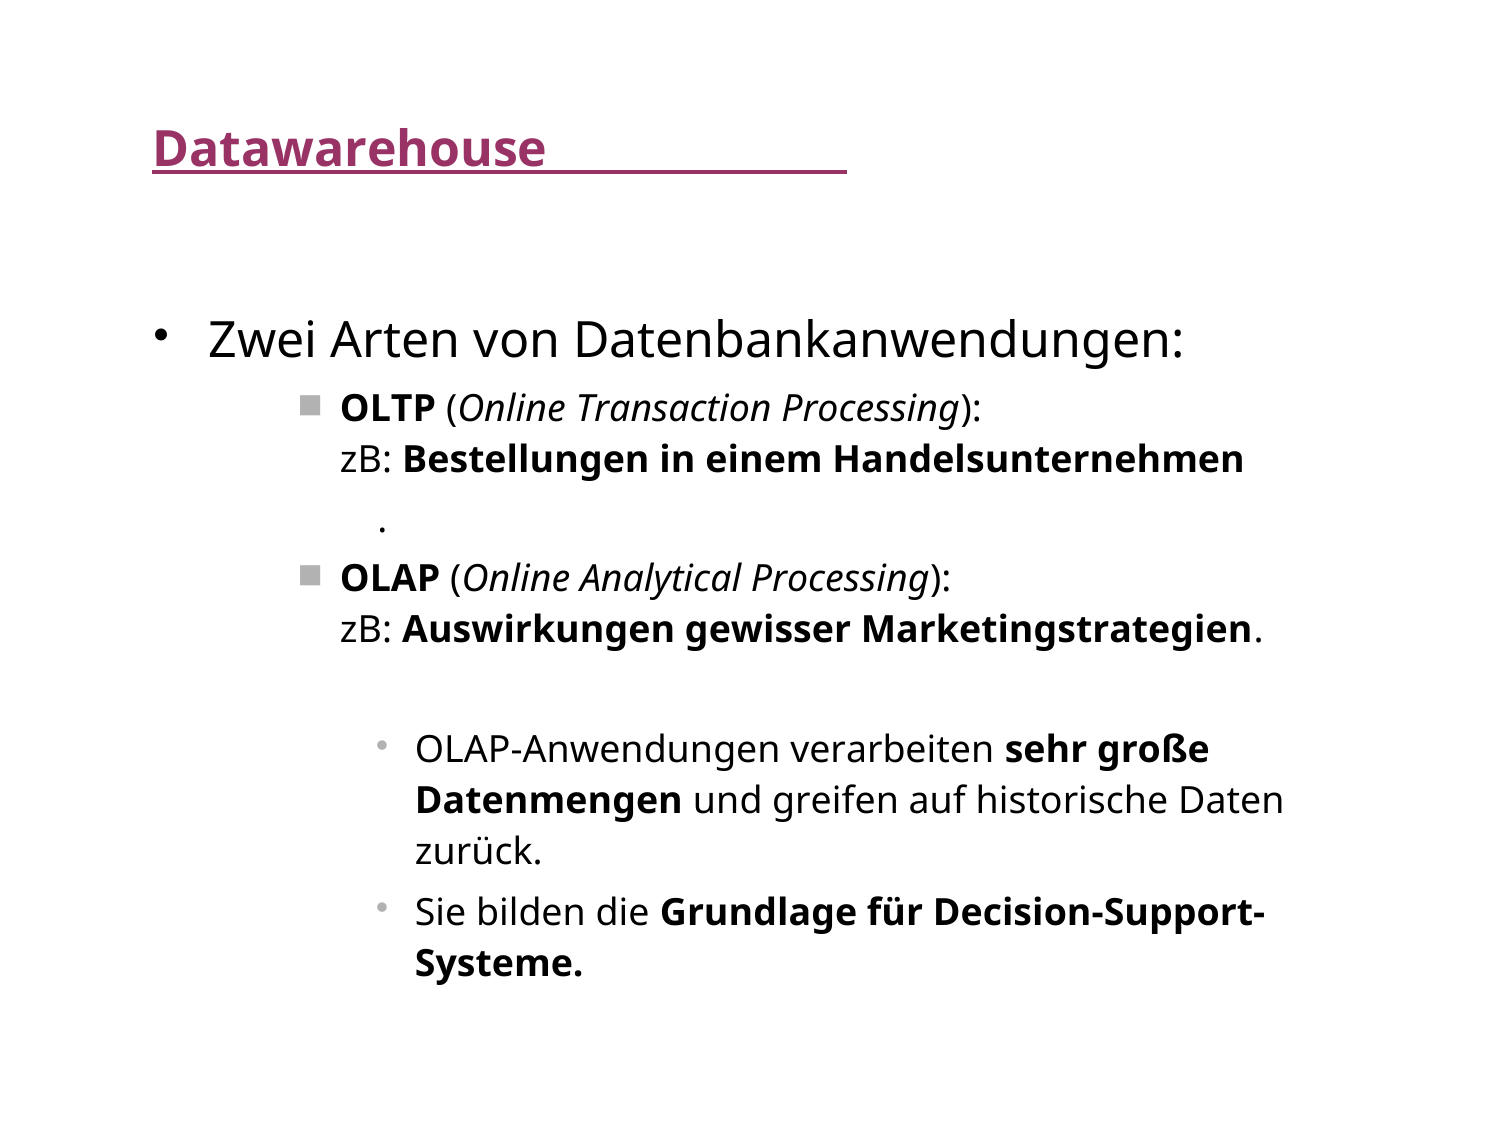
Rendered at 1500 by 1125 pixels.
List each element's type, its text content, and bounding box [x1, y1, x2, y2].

title Datawarehouse [137, 56, 1413, 238]
list Zwei Arten von Datenbankanwendungen: OLTP (Online Transaction Processing): zB: Bestellungen in einem Handelsunternehmen . OLAP (Online Analytical Processing): zB: Auswirkungen gewisser Marketingstrategien. OLAP-Anwendungen verarbeiten sehr große Datenmengen und greifen auf historische Daten zurück. Sie bilden die Grundlage für Decision-Support-Systeme. [137, 287, 1426, 963]
